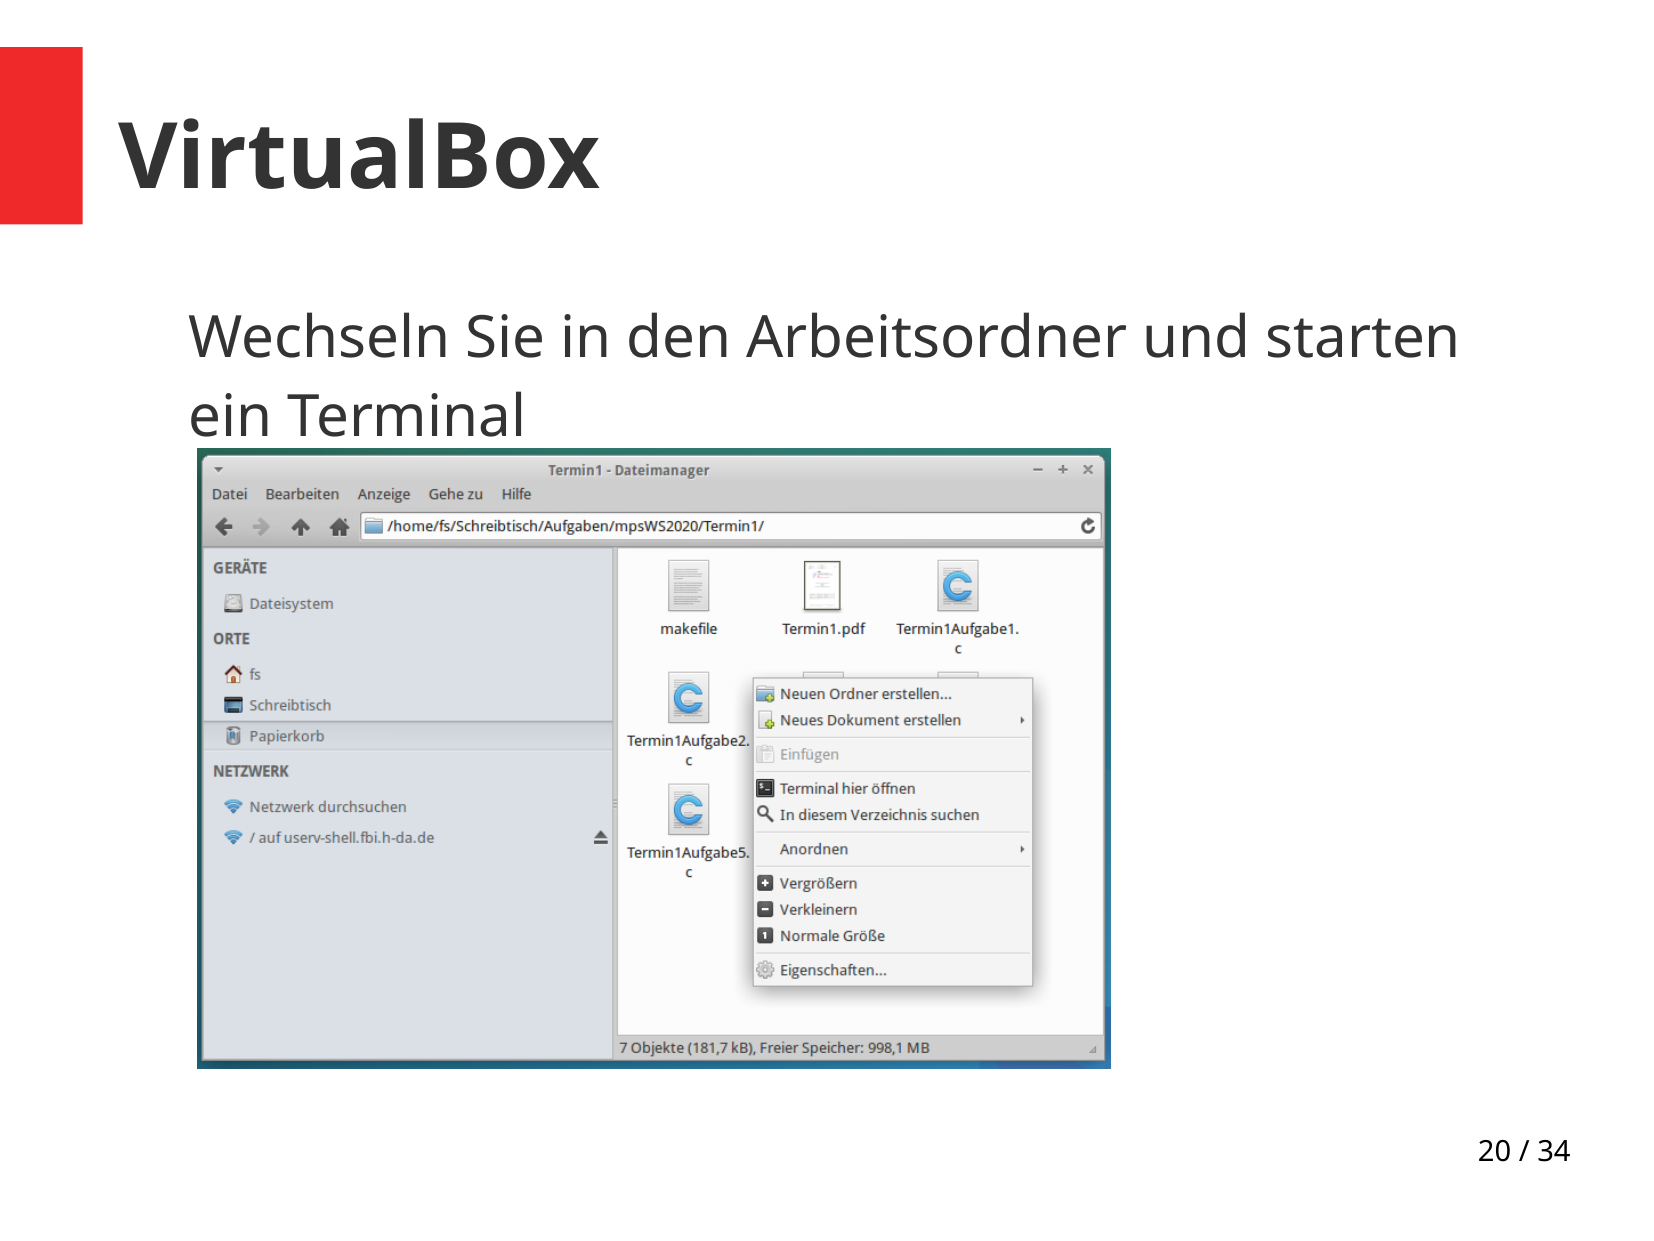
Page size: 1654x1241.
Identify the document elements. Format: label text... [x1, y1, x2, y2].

title VirtualBox [118, 49, 1571, 257]
picture [197, 448, 1111, 1069]
list Wechseln Sie in den Arbeitsordner und starten ein Terminal [118, 295, 1536, 1074]
